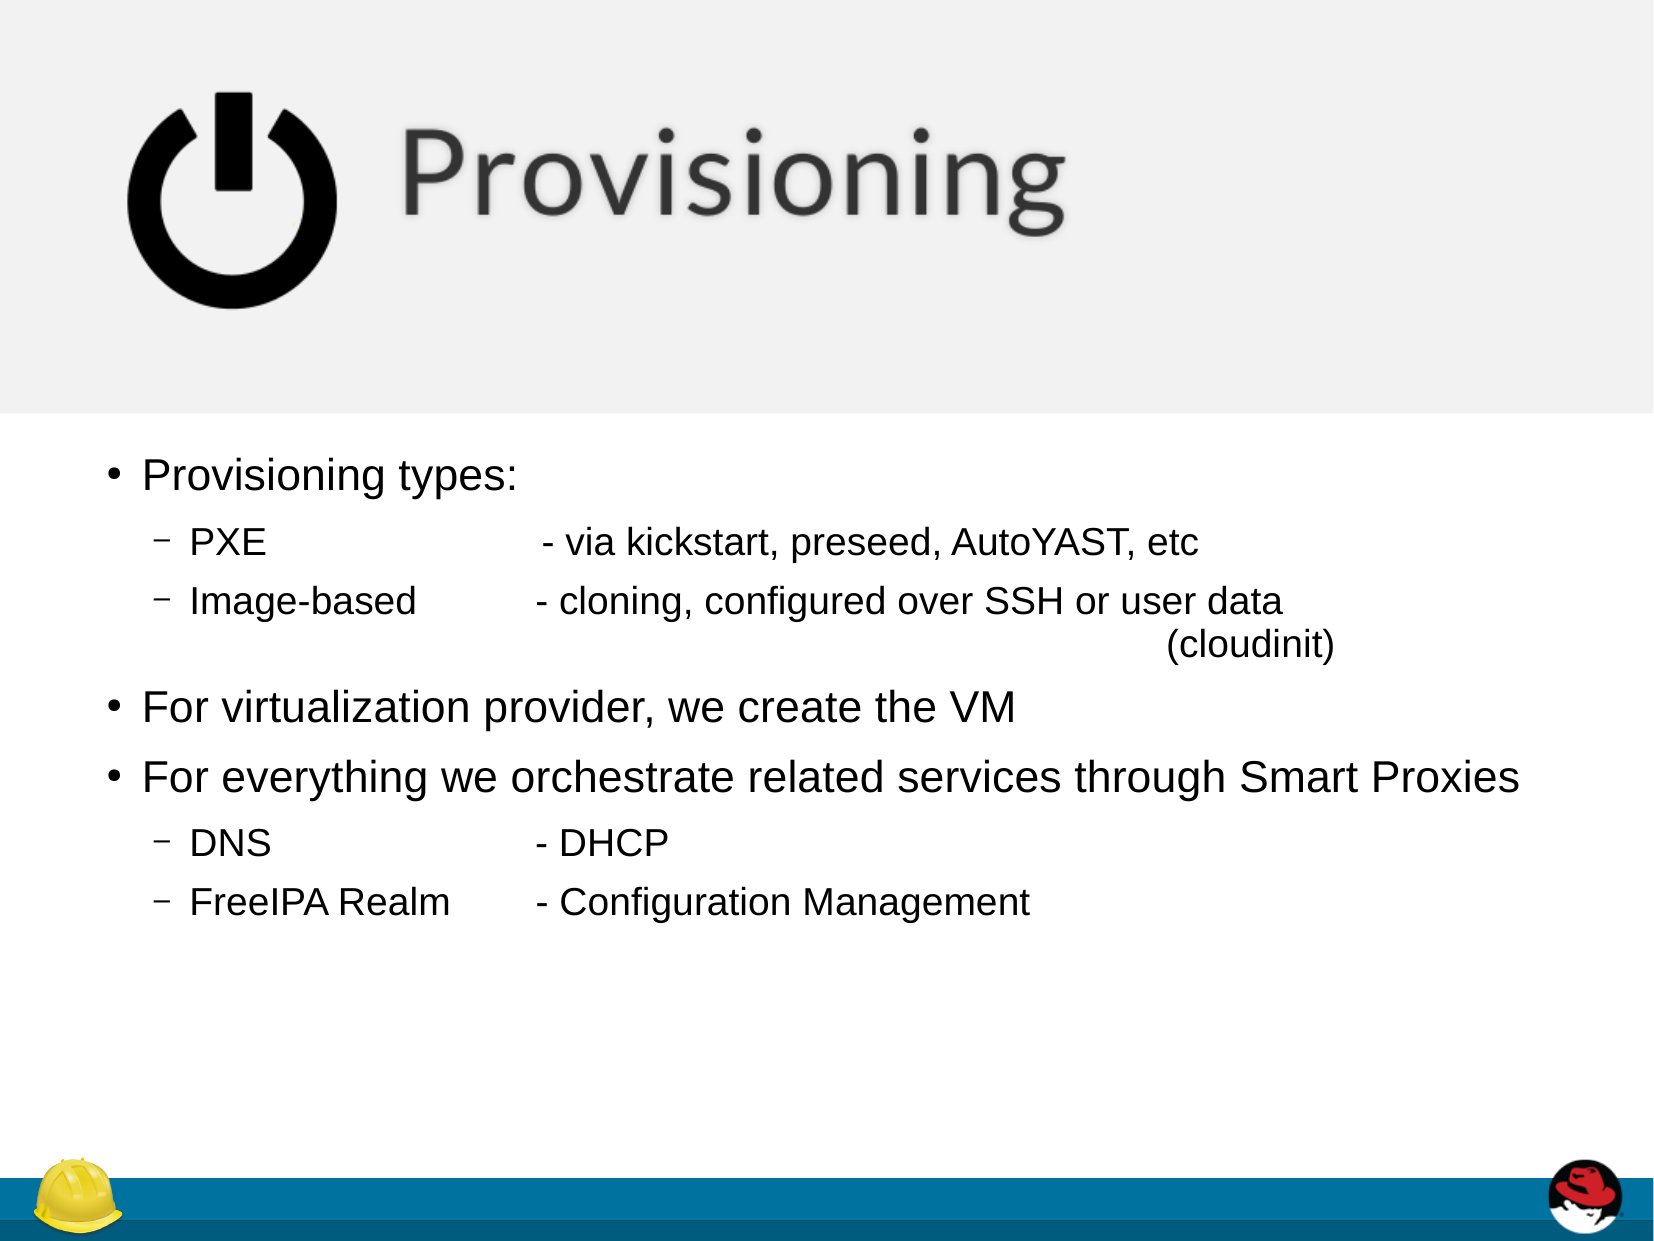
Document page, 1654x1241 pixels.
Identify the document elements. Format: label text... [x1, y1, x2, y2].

picture [23, 1145, 130, 1235]
text_box [0, 0, 1654, 414]
picture [1547, 1157, 1630, 1233]
list Provisioning types: PXE - via kickstart, preseed, AutoYAST, etc Image-based - cloning, configured over SSH or user data (cloudinit) For virtualization provider, we create the VM For everything we orchestrate related services through Smart Proxies DNS - DHCP FreeIPA Realm - Configuration Management [94, 450, 1583, 934]
picture [76, 35, 1335, 376]
